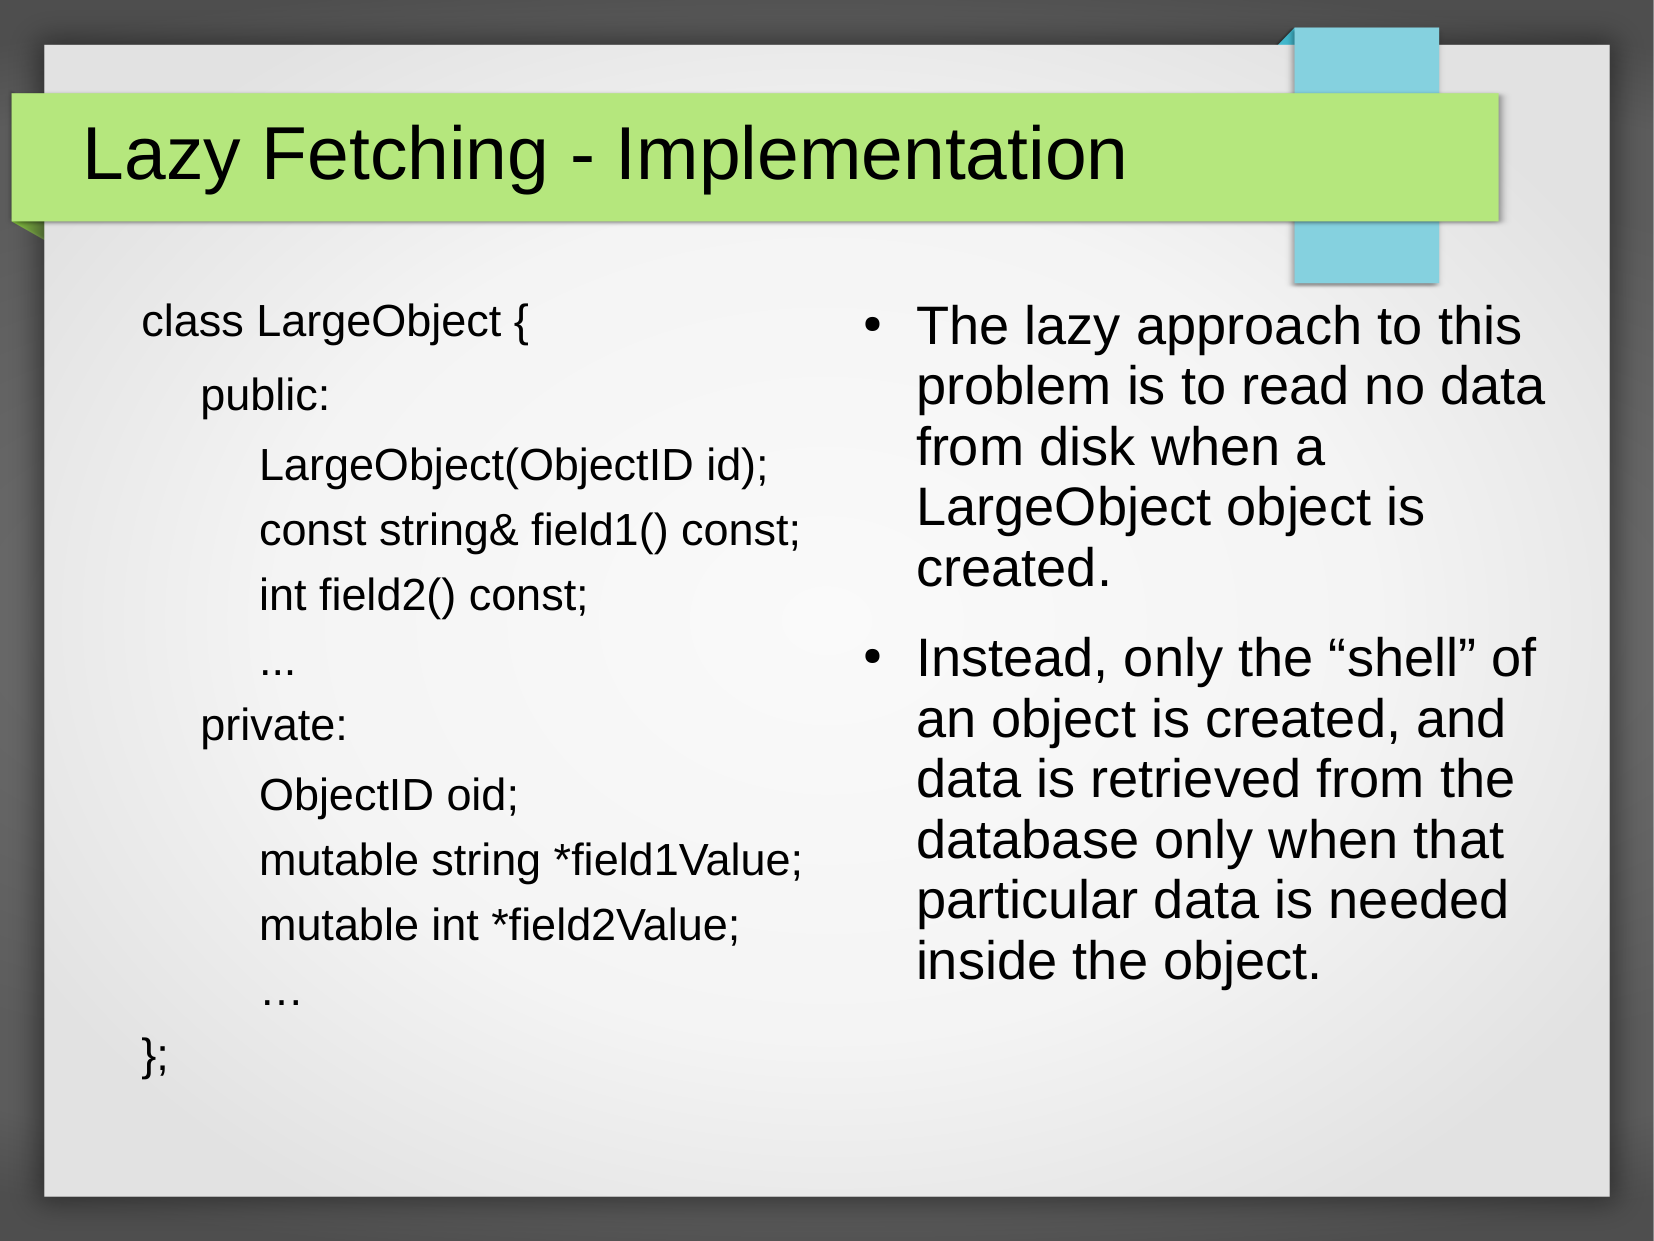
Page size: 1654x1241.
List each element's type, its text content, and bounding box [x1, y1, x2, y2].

picture [0, 0, 1654, 1241]
title Lazy Fetching - Implementation [82, 94, 1264, 213]
list The lazy approach to this problem is to read no data from disk when a LargeObject object is created. Instead, only the “shell” of an object is created, and data is retrieved from the database only when that particular data is needed inside the object. [845, 295, 1572, 1130]
list class LargeObject { public: LargeObject(ObjectID id); const string& field1() const; int field2() const; ... private: ObjectID oid; mutable string *field1Value; mutable int *field2Value; … }; [82, 295, 809, 1130]
